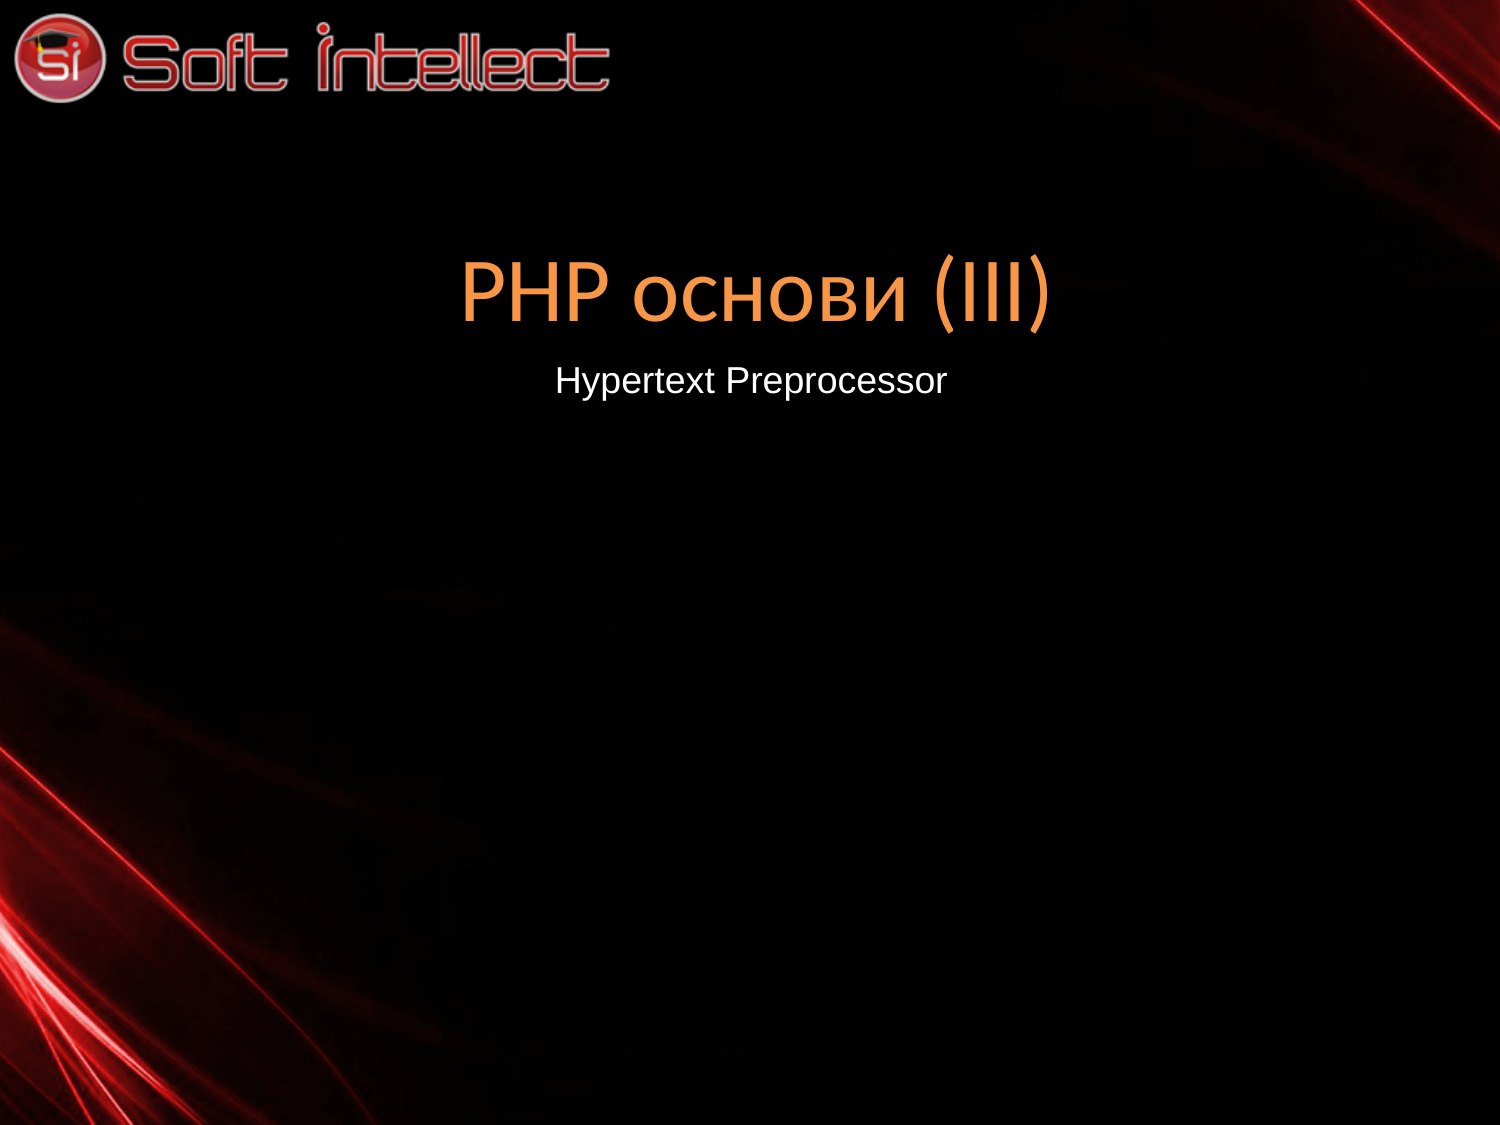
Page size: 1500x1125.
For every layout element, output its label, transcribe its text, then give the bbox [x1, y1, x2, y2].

text_box Hypertext Preprocessor [540, 348, 1050, 405]
picture [0, 0, 1500, 1125]
text_box PHP основи (III) [120, 164, 1395, 405]
